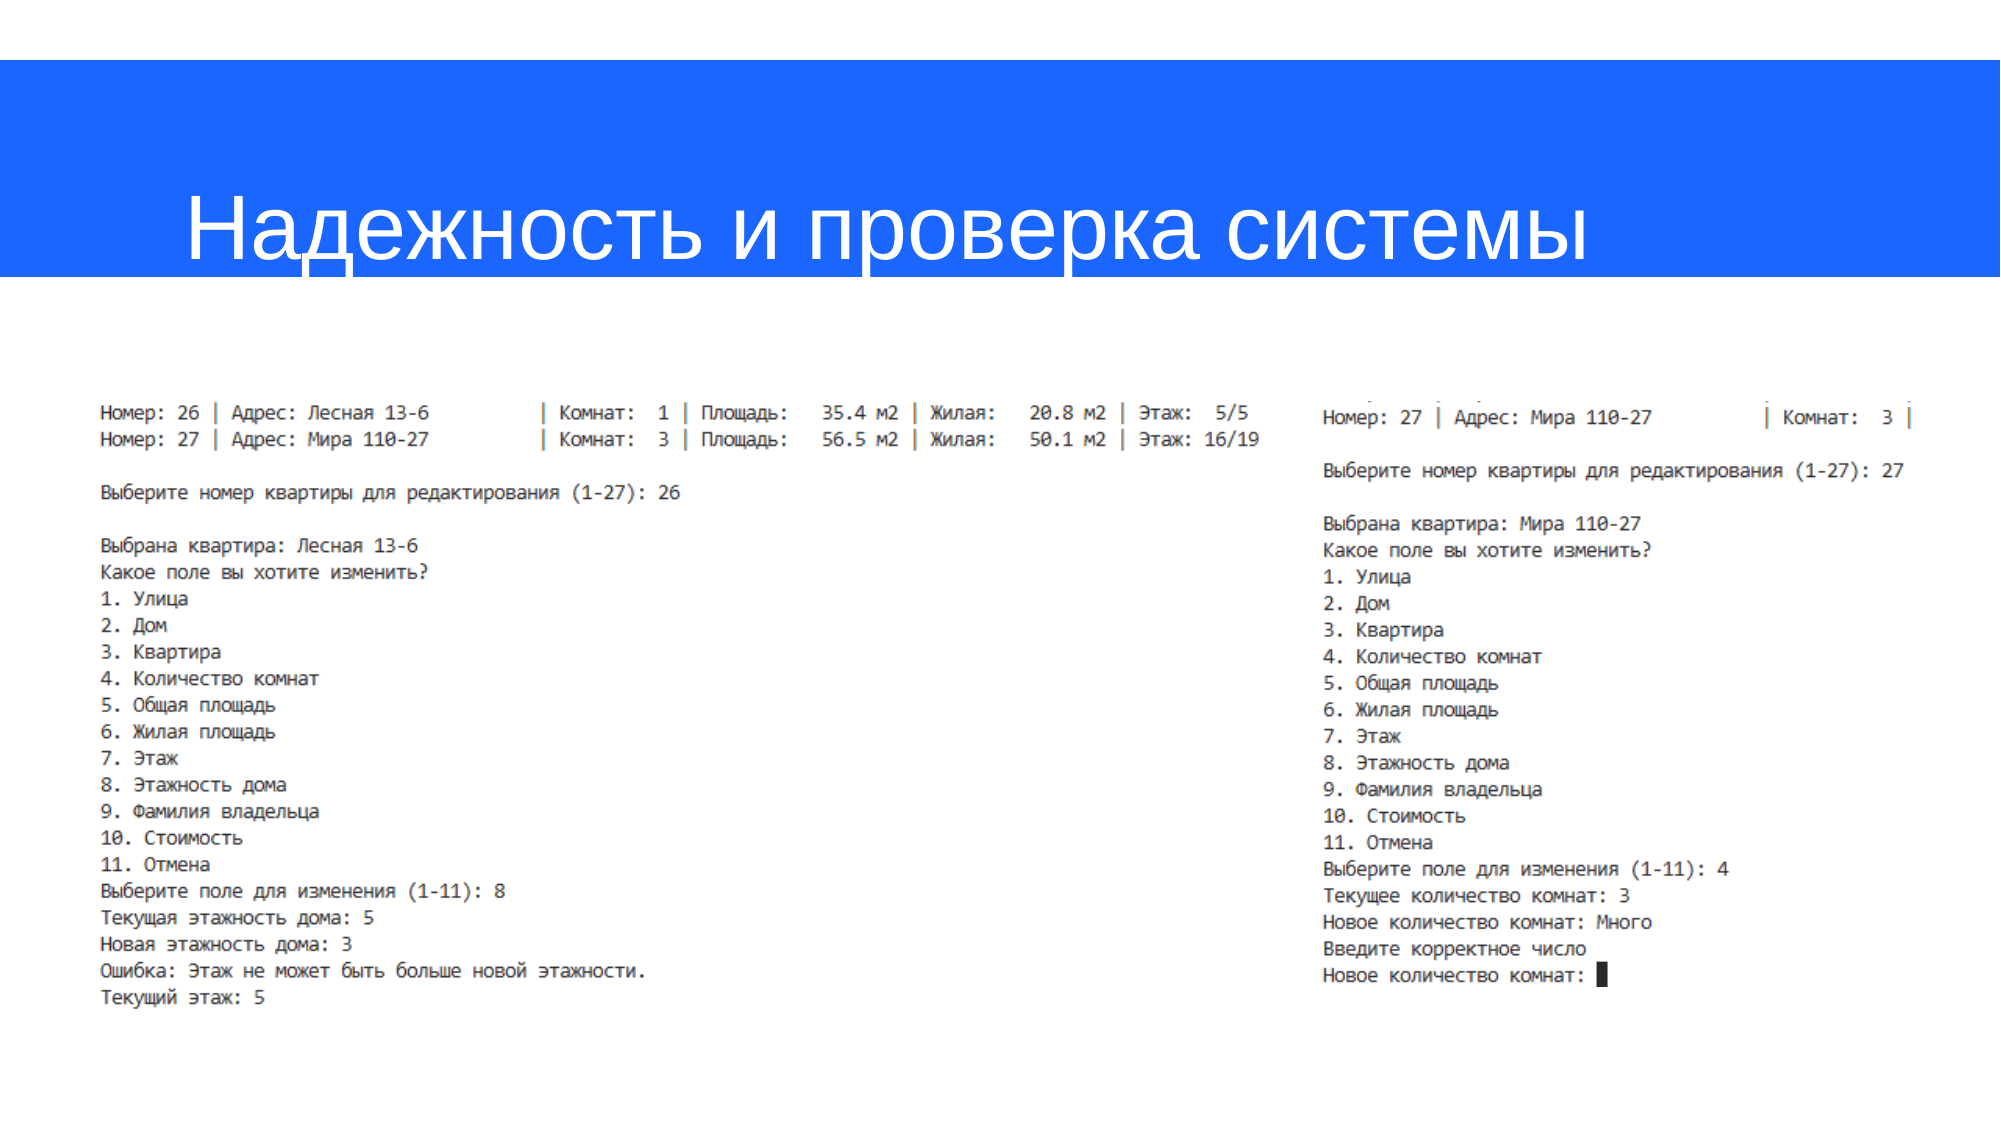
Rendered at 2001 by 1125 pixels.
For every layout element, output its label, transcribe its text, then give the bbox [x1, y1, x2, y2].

title Надежность и проверка системы [169, 160, 2000, 401]
picture [85, 401, 1262, 1020]
picture [1295, 401, 1916, 988]
